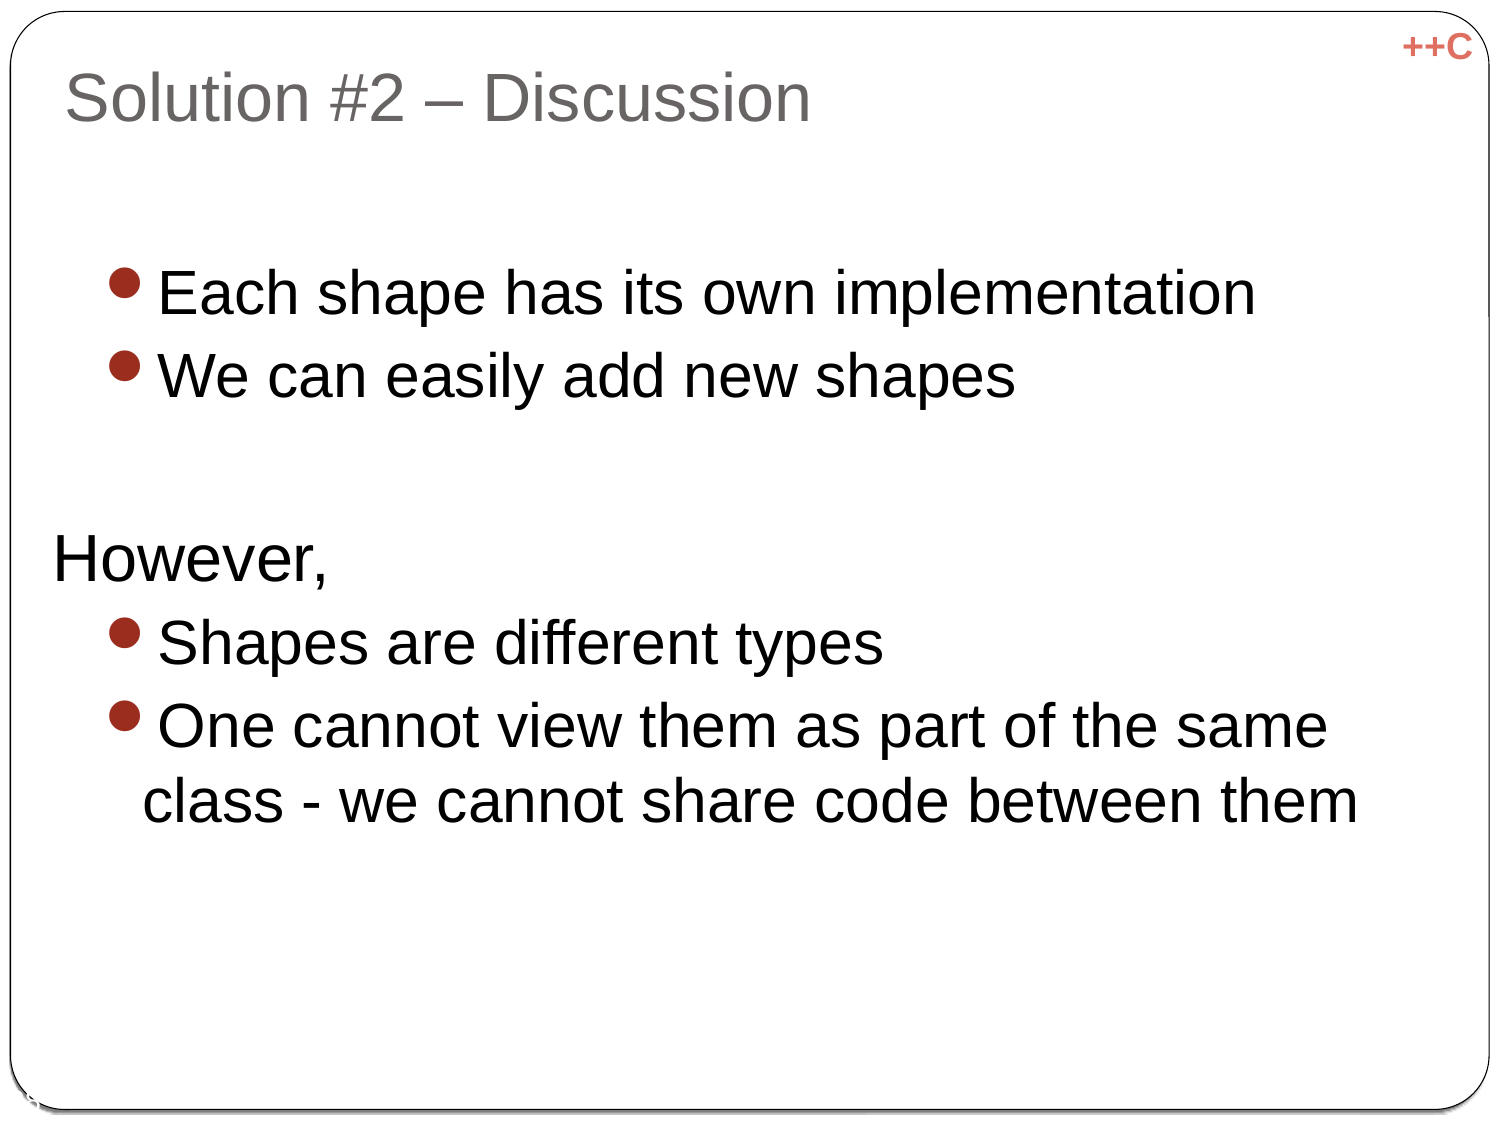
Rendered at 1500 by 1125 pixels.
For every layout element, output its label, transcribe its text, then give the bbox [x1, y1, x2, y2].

list Each shape has its own implementation We can easily add new shapes However, Shapes are different types One cannot view them as part of the same class - we cannot share code between them [37, 162, 1463, 1088]
slide_number <number> [0, 1074, 50, 1125]
title Solution #2 – Discussion [50, 45, 1450, 150]
